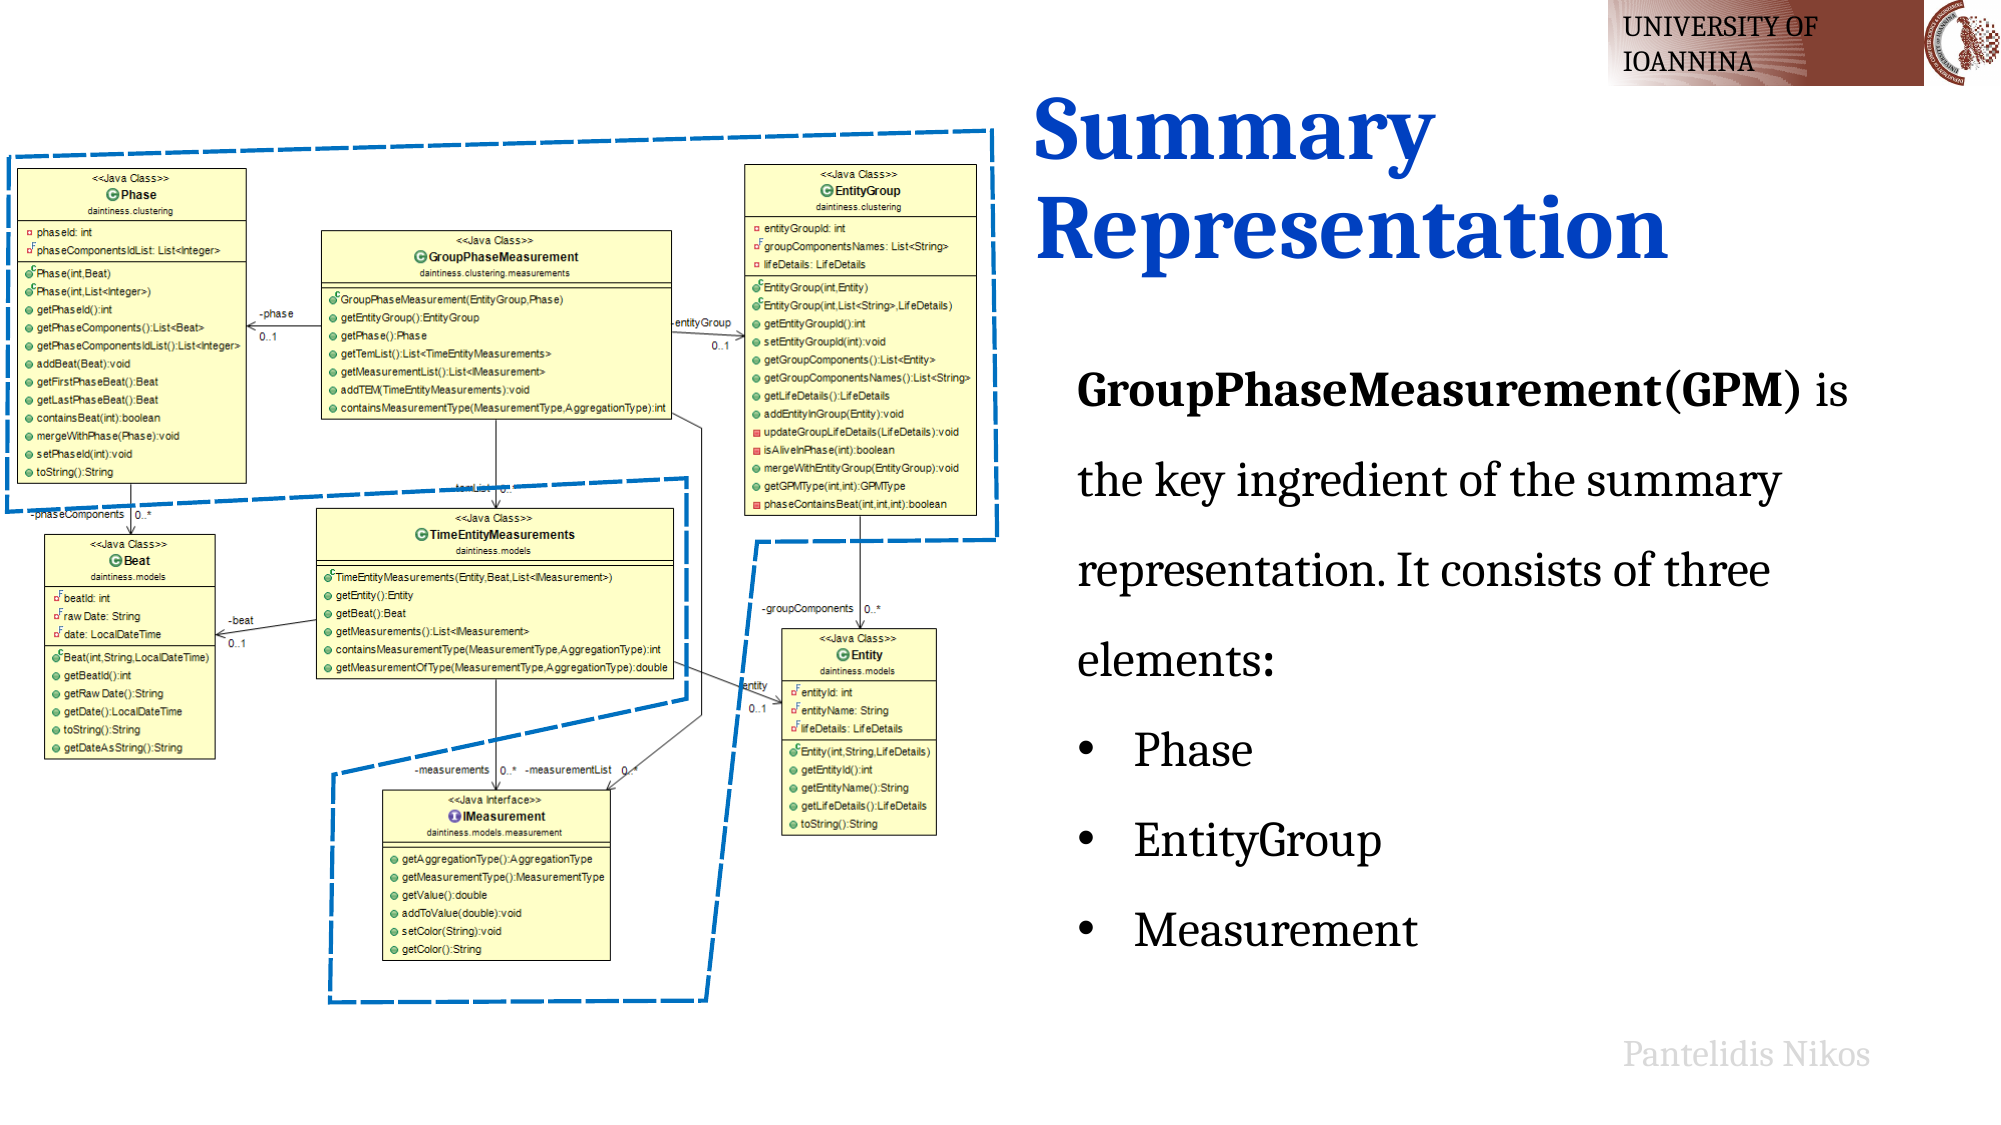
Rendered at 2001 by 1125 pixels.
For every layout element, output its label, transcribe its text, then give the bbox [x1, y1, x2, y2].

picture [14, 161, 980, 964]
text_box GroupPhaseMeasurement(GPM) is the key ingredient of the summary representation. It consists of three elements: Phase EntityGroup Measurement [1062, 319, 1904, 1055]
text_box Summary Representation [1020, 72, 1862, 308]
picture [1924, 0, 2001, 86]
